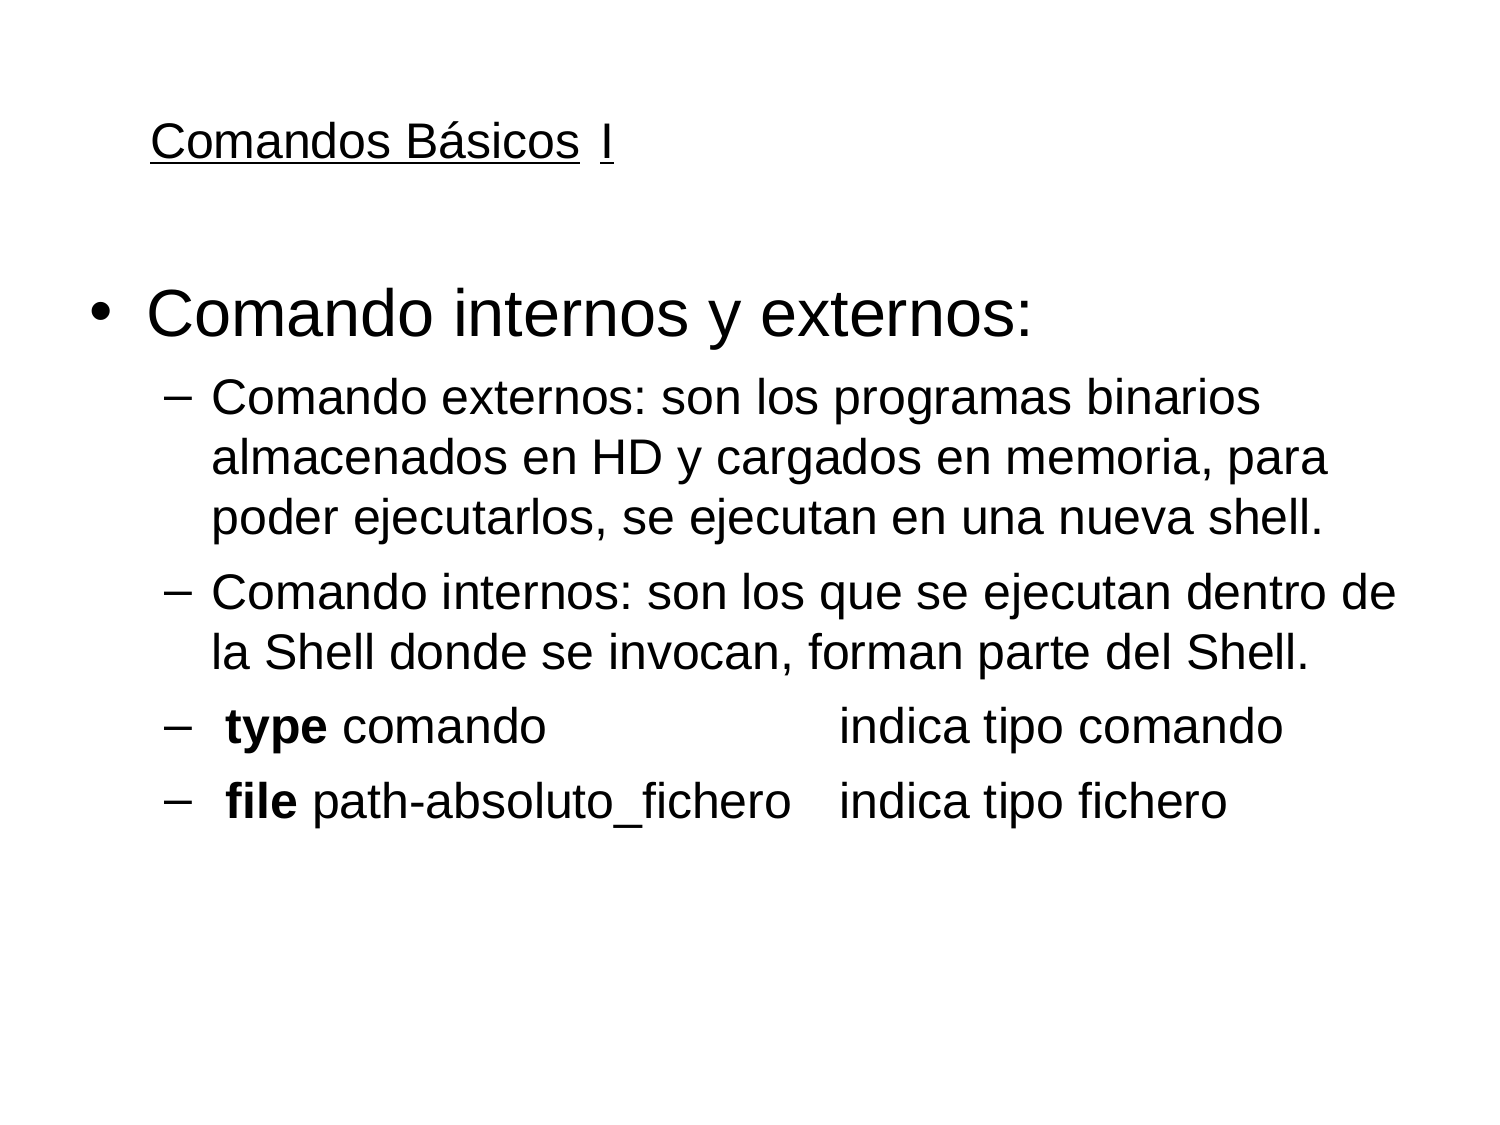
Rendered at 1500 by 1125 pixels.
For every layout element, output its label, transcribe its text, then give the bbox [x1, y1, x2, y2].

list Comando internos y externos: Comando externos: son los programas binarios almacenados en HD y cargados en memoria, para poder ejecutarlos, se ejecutan en una nueva shell. Comando internos: son los que se ejecutan dentro de la Shell donde se invocan, forman parte del Shell. type comando indica tipo comando file path-absoluto_fichero indica tipo fichero [75, 262, 1426, 1006]
title Comandos Básicos I [75, 45, 1426, 233]
